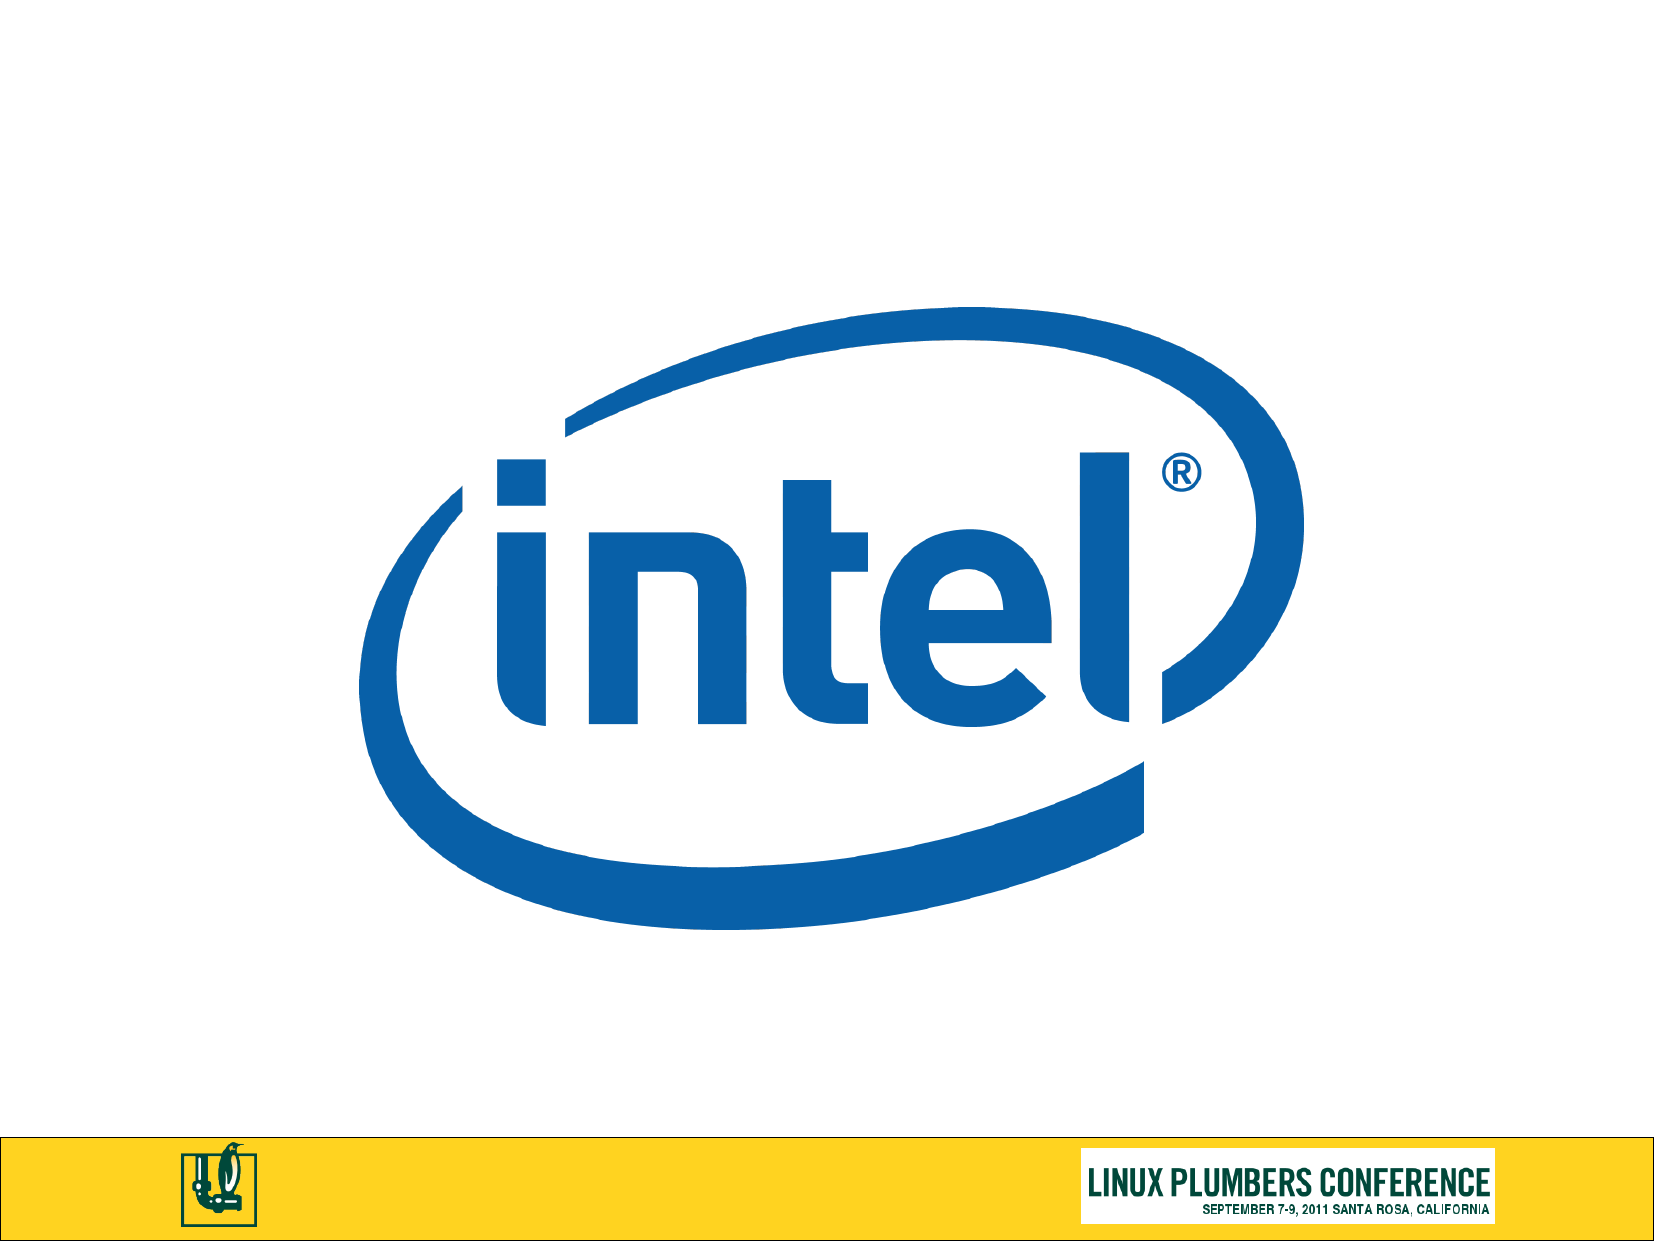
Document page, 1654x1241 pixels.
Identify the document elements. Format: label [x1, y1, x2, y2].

picture [1081, 1148, 1495, 1224]
picture [181, 1142, 257, 1227]
picture [359, 307, 1304, 930]
